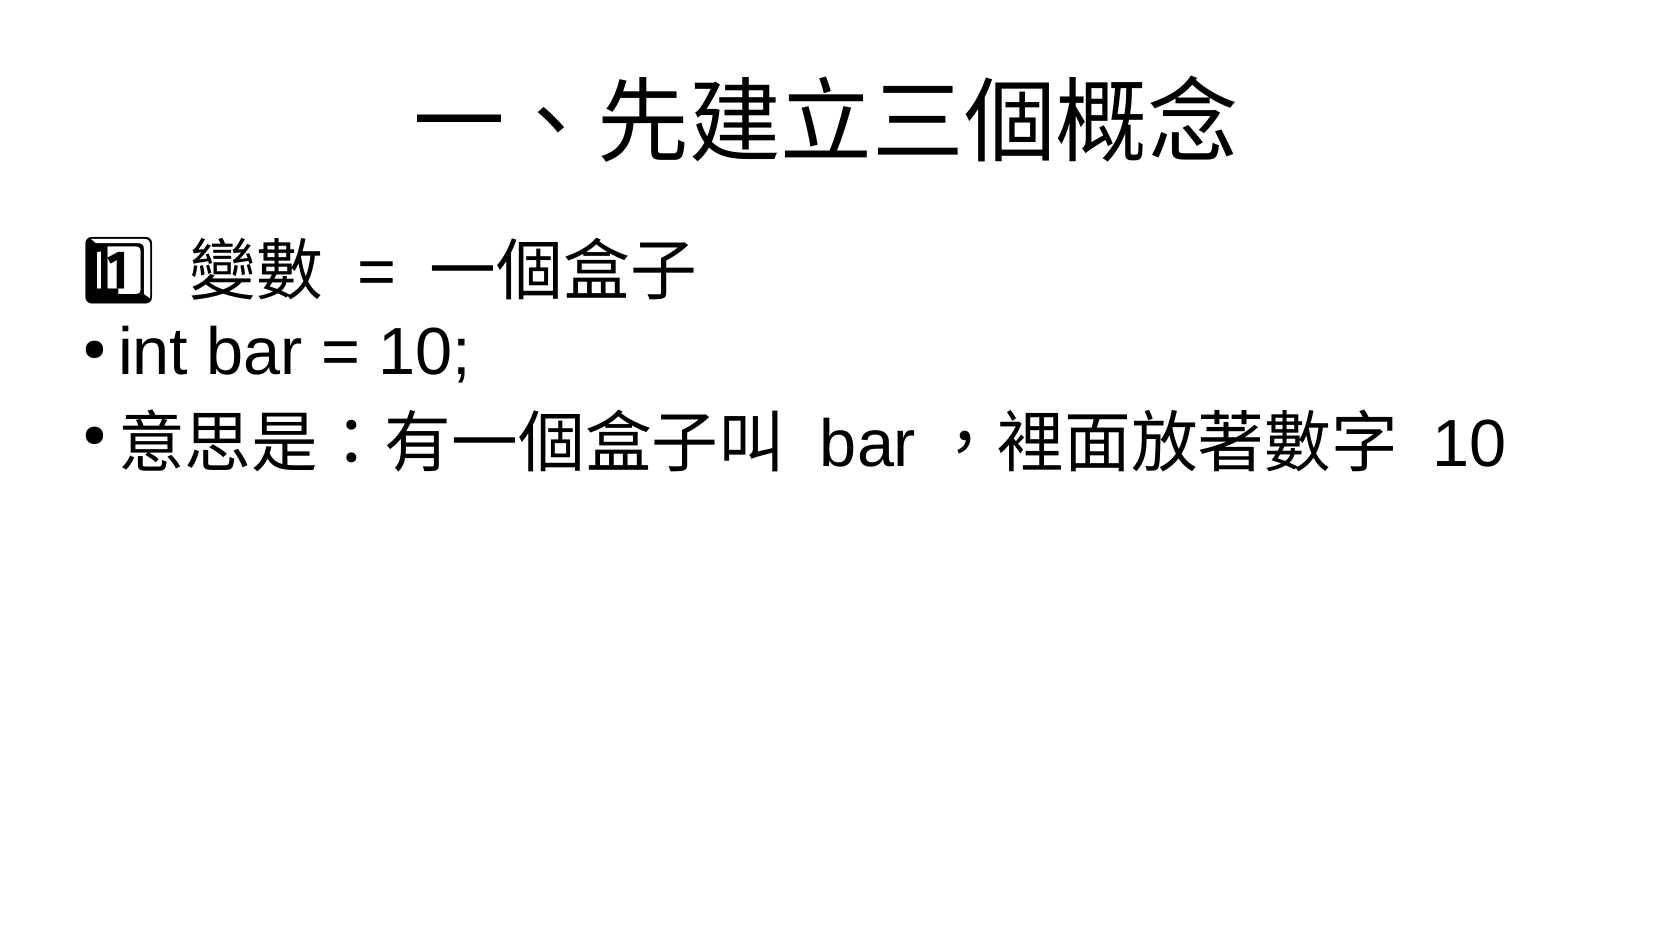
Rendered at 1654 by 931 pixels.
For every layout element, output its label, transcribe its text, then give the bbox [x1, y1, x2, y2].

subtitle 1️⃣ 變數 = 一個盒子 int bar = 10; 意思是：有一個盒子叫 bar，裡面放著數字 10 [82, 217, 1571, 758]
title 一、先建立三個概念 [82, 37, 1571, 193]
